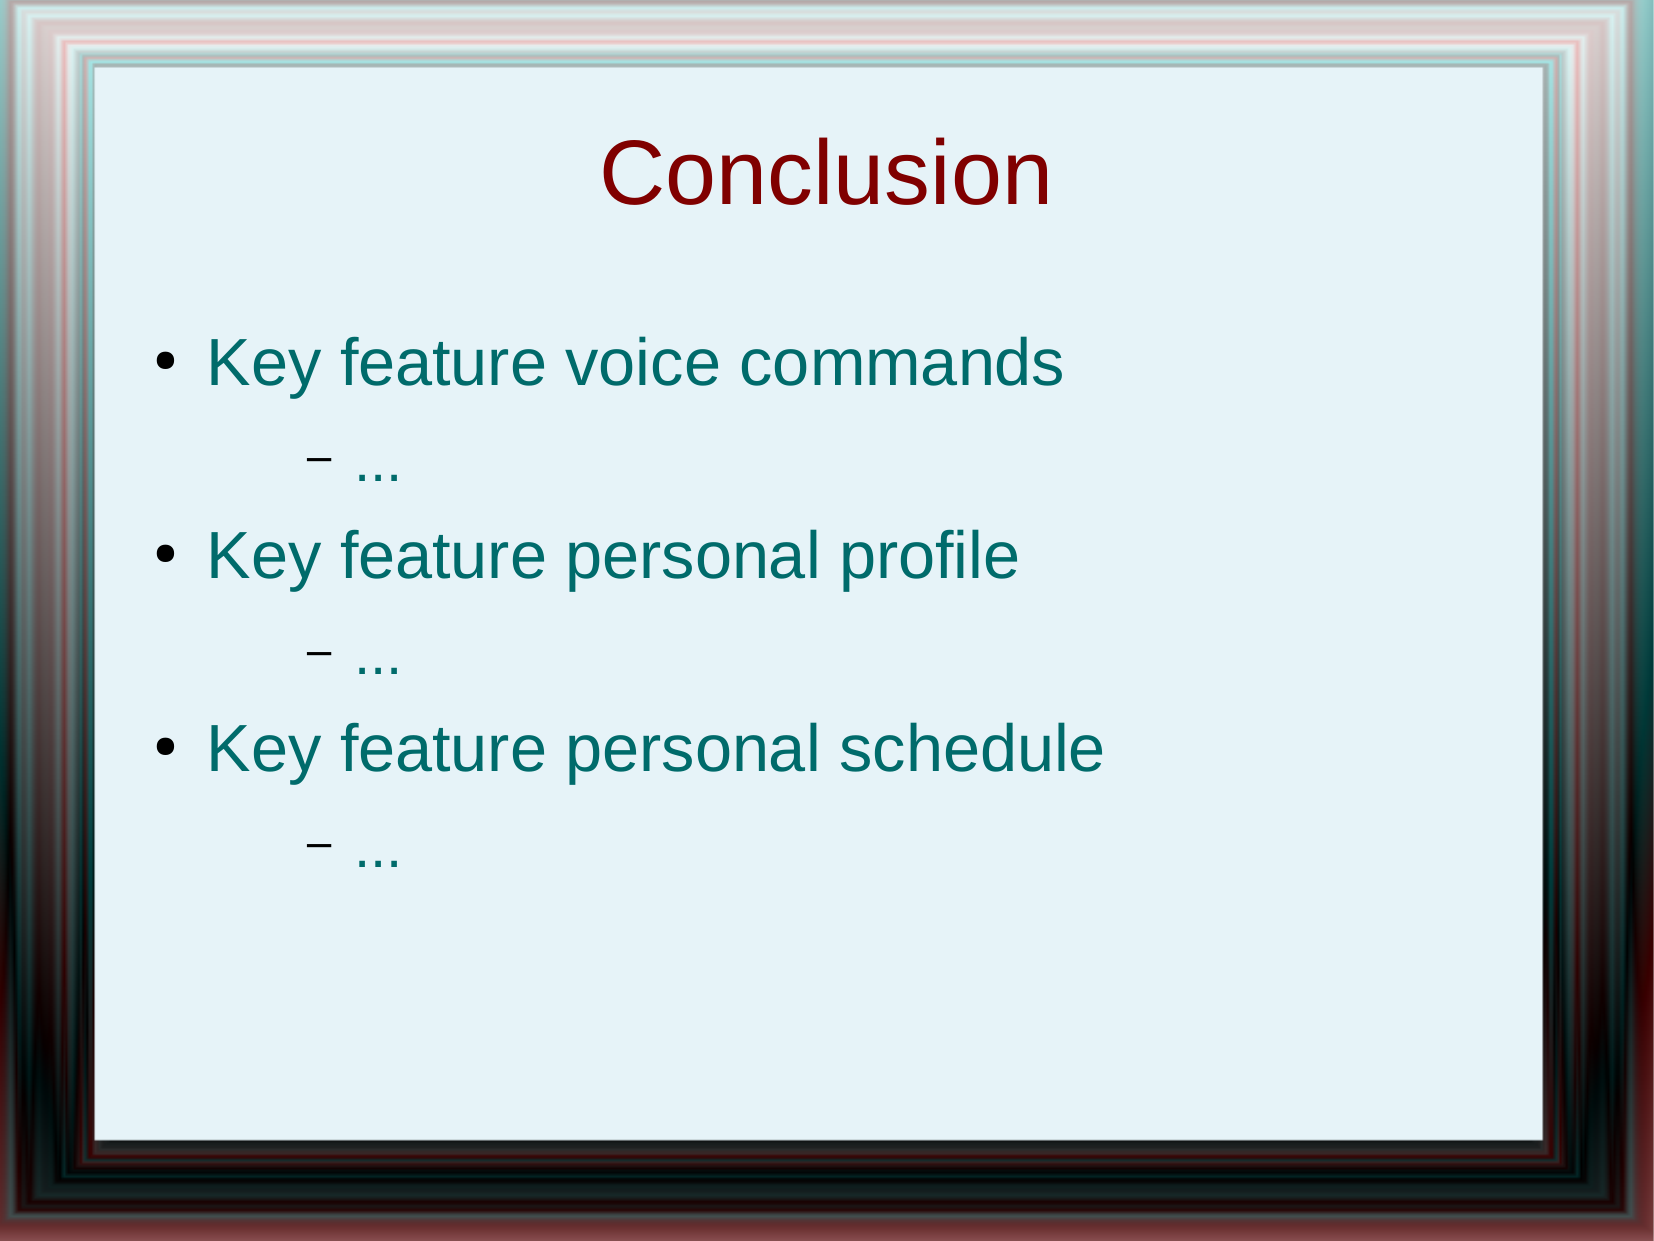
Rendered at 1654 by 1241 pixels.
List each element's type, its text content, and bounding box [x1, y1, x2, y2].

list Key feature voice commands ... Key feature personal profile ... Key feature personal schedule ... [118, 324, 1506, 945]
title Conclusion [118, 88, 1536, 257]
picture [0, 0, 1654, 1241]
